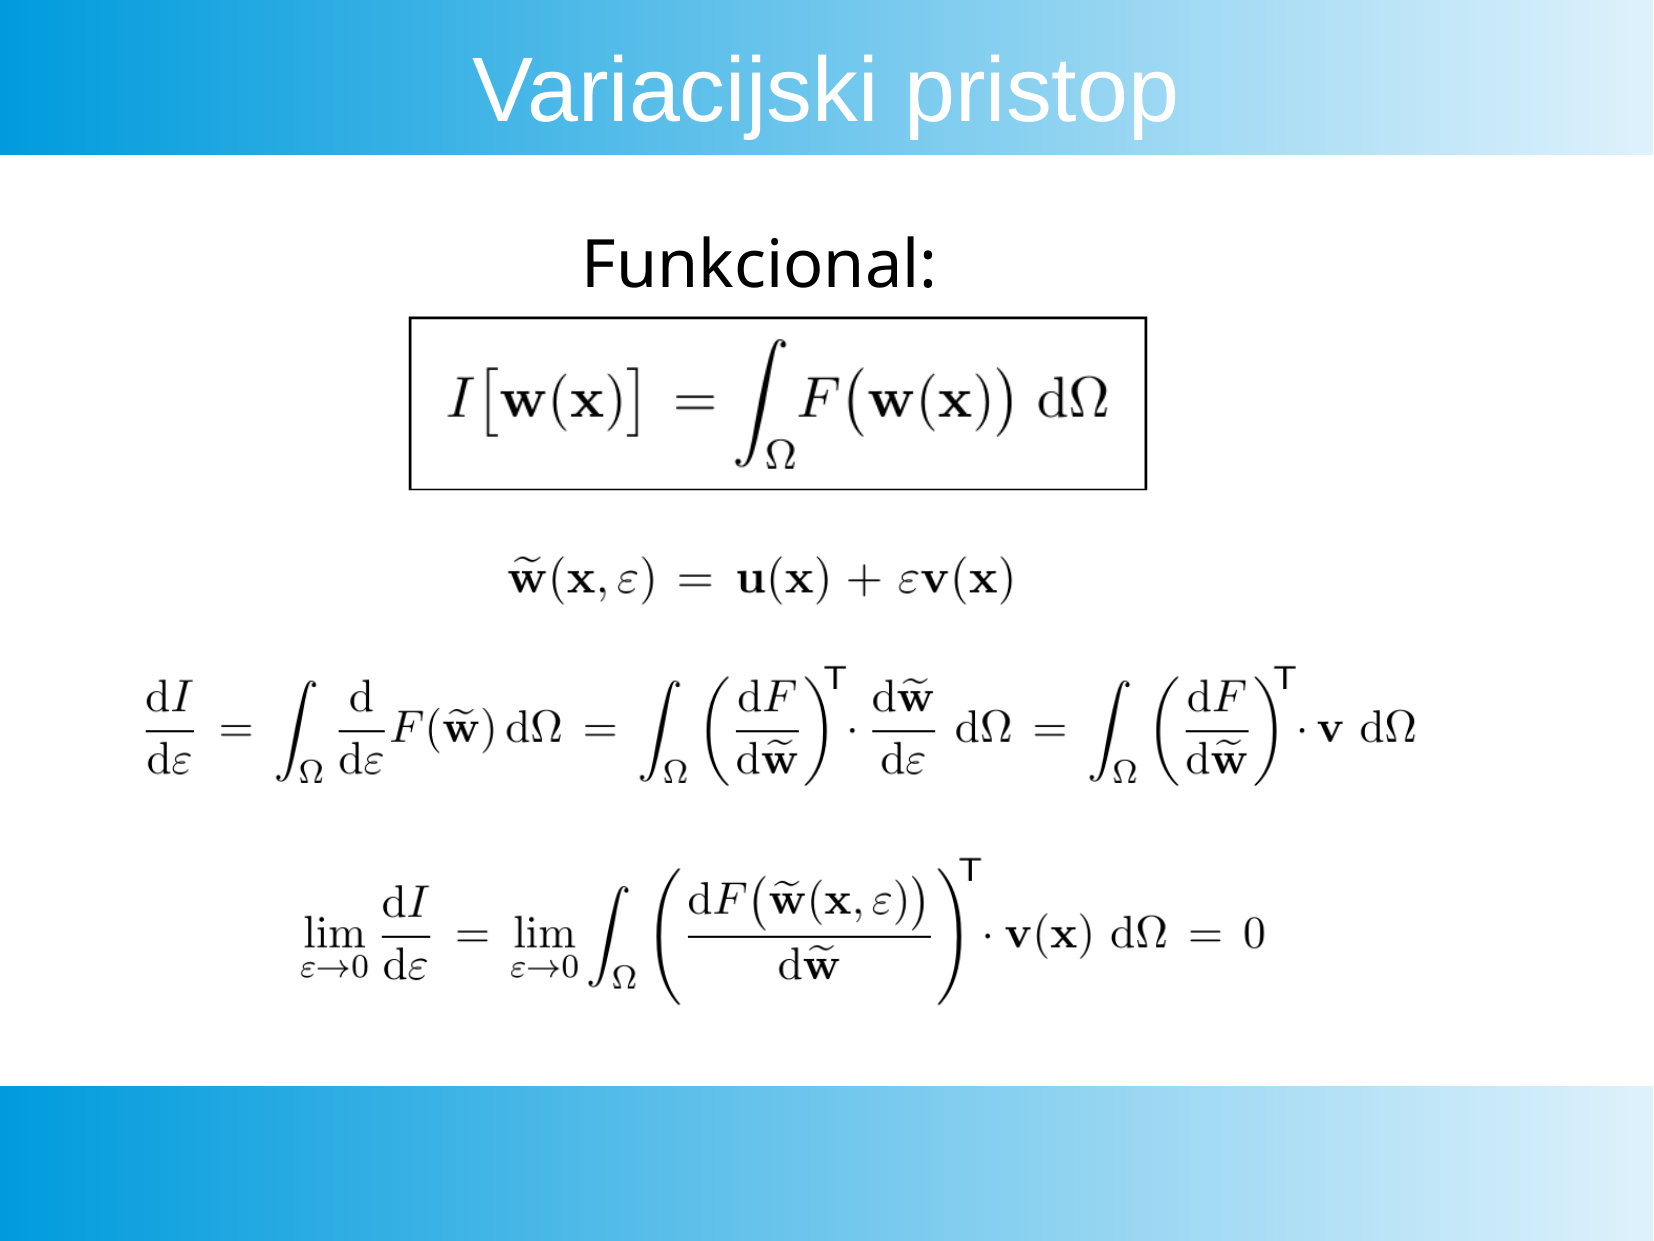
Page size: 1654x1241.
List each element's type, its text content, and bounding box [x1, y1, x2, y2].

text_box Funkcional: [566, 209, 1063, 319]
picture [129, 649, 1430, 803]
picture [283, 844, 1276, 1016]
picture [401, 310, 1158, 497]
picture [484, 531, 1028, 626]
title Variacijski pristop [82, 37, 1571, 142]
